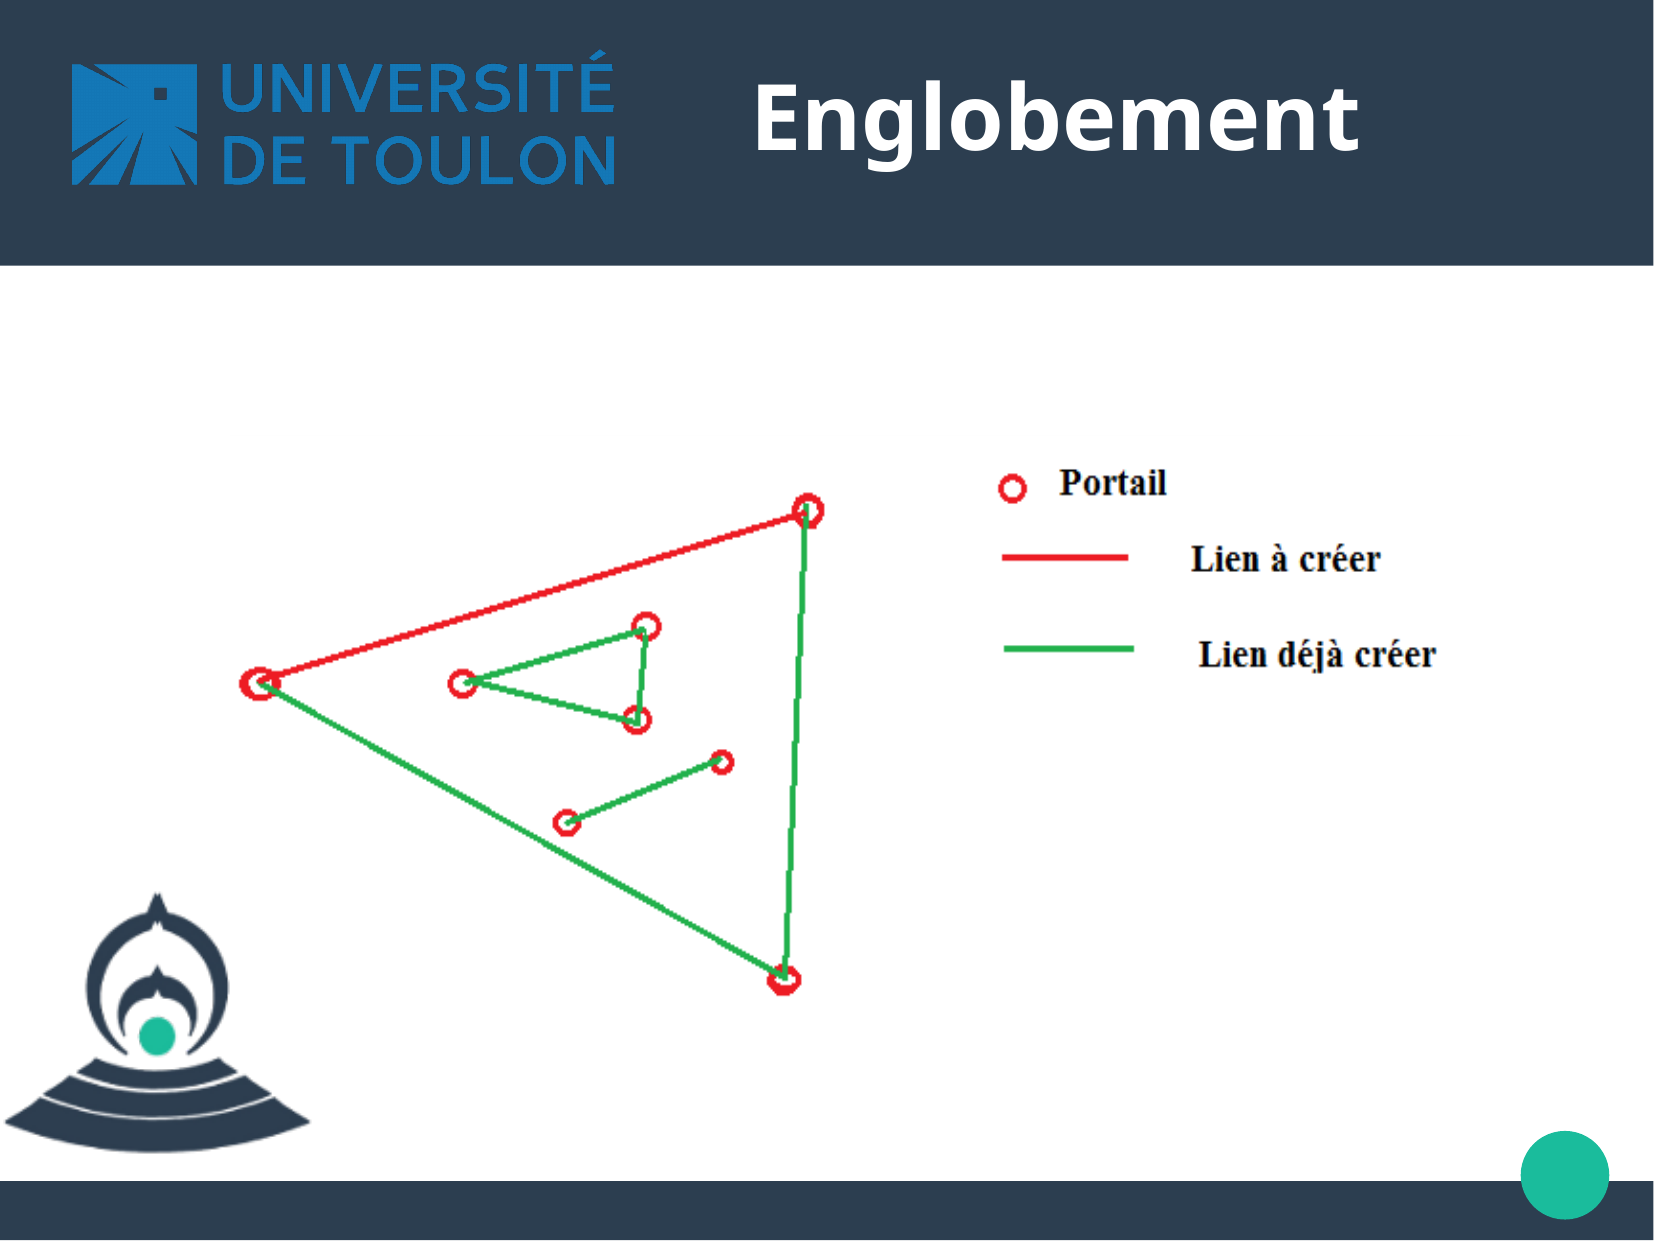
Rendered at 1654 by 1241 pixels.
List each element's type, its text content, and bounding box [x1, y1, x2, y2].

text_box Englobement [735, 45, 1606, 254]
picture [2, 434, 1471, 1160]
picture [72, 49, 614, 185]
